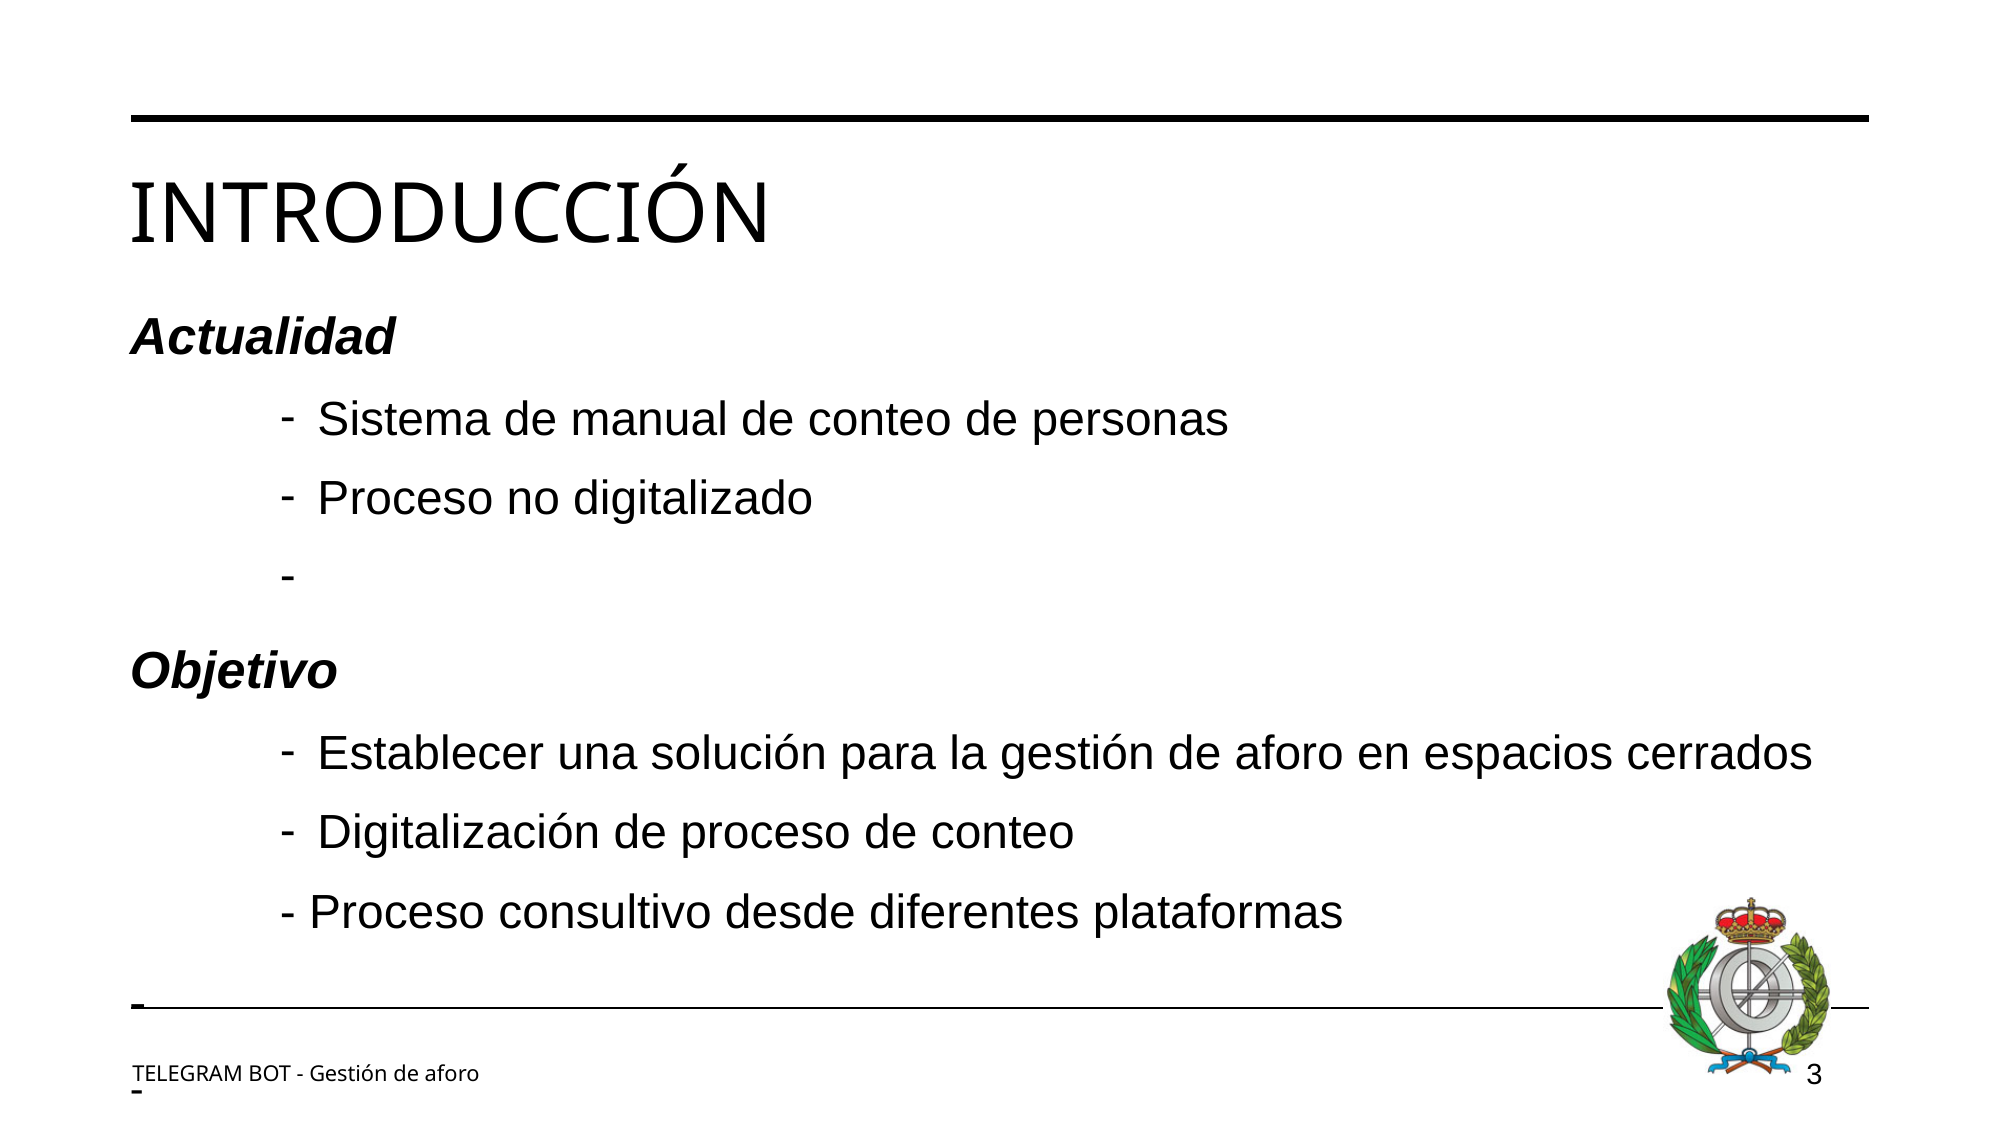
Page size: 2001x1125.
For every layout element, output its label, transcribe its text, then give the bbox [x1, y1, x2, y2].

text_box [1791, 1042, 1902, 1103]
text_box TELEGRAM BOT - Gestión de aforo [117, 1042, 863, 1103]
picture [1663, 897, 1831, 1075]
title Introducción [114, 151, 1869, 282]
list Actualidad Sistema de manual de conteo de personas Proceso no digitalizado Objetivo Establecer una solución para la gestión de aforo en espacios cerrados Digitalización de proceso de conteo - Proceso consultivo desde diferentes plataformas [114, 282, 1869, 973]
